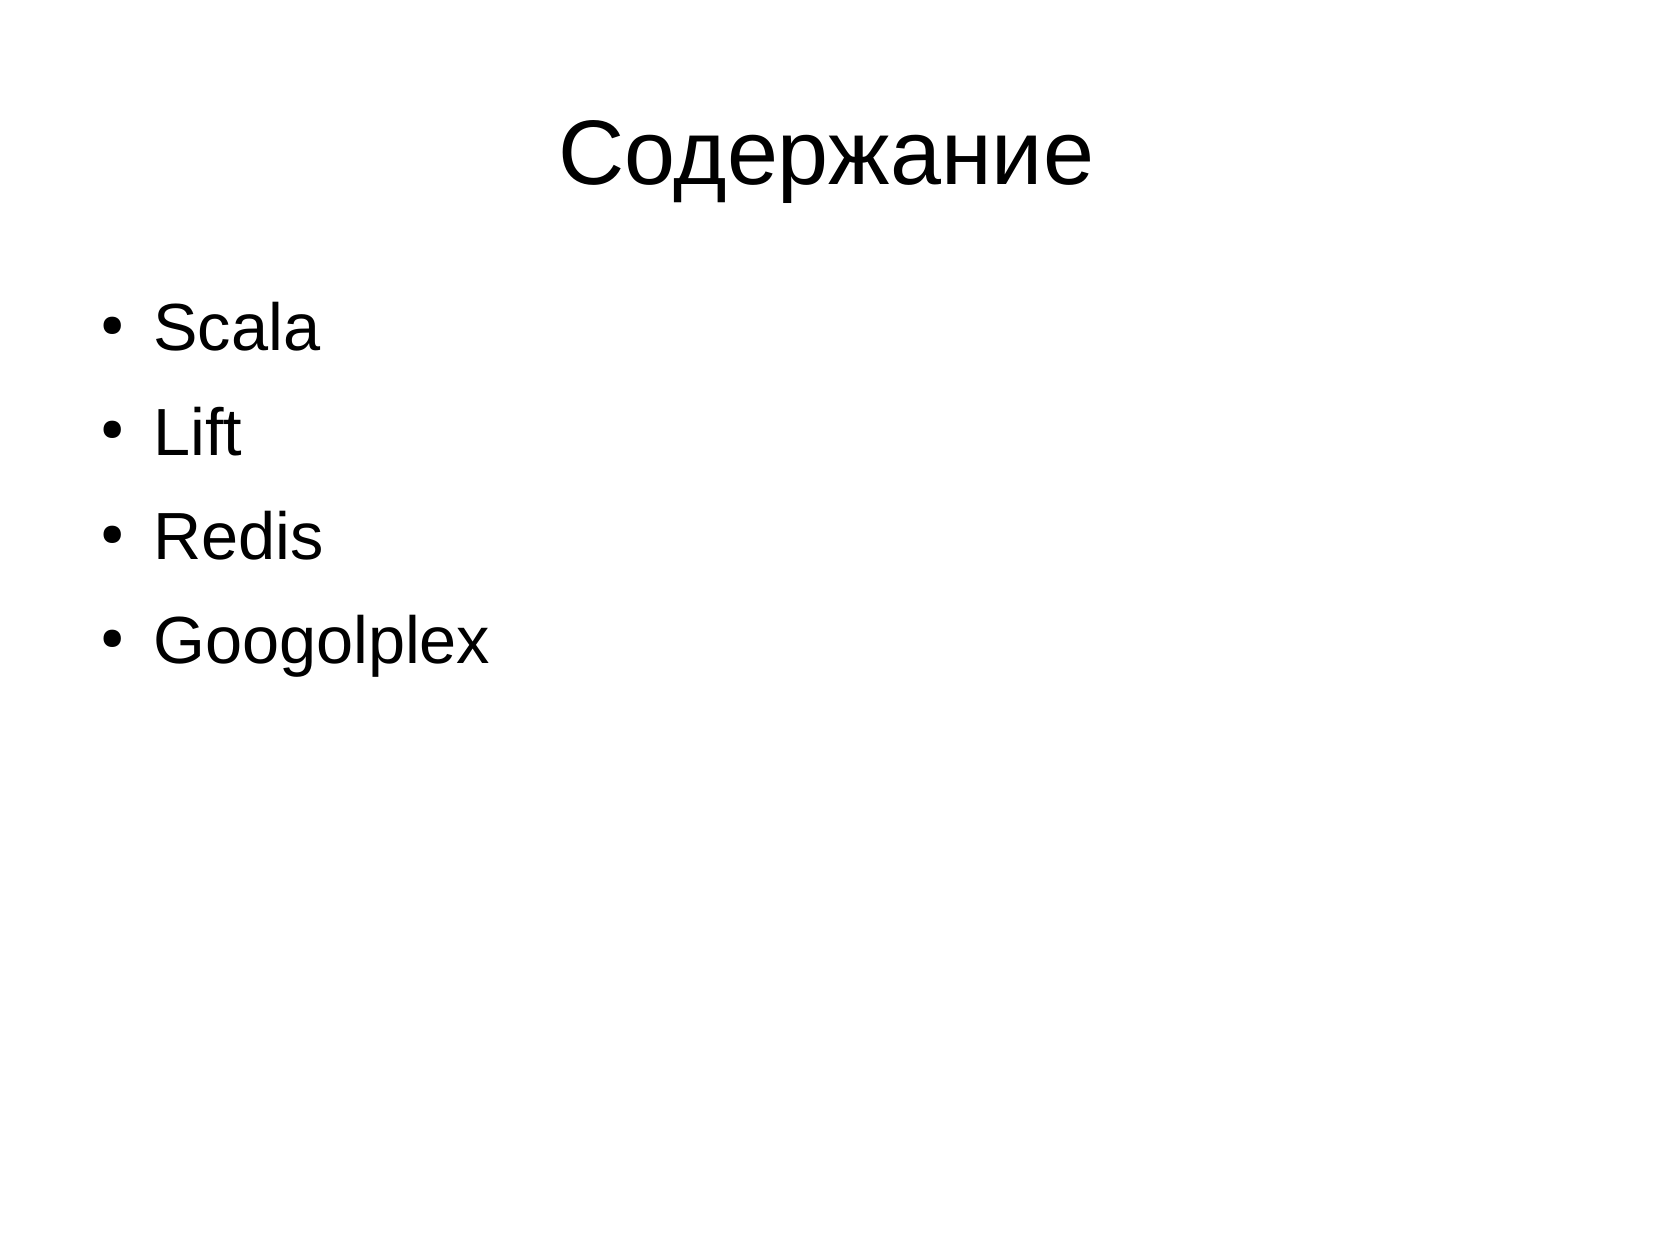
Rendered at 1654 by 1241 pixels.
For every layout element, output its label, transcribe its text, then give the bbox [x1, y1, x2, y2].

title Содержание [82, 49, 1571, 257]
list Scala Lift Redis Googolplex [82, 290, 1538, 1010]
